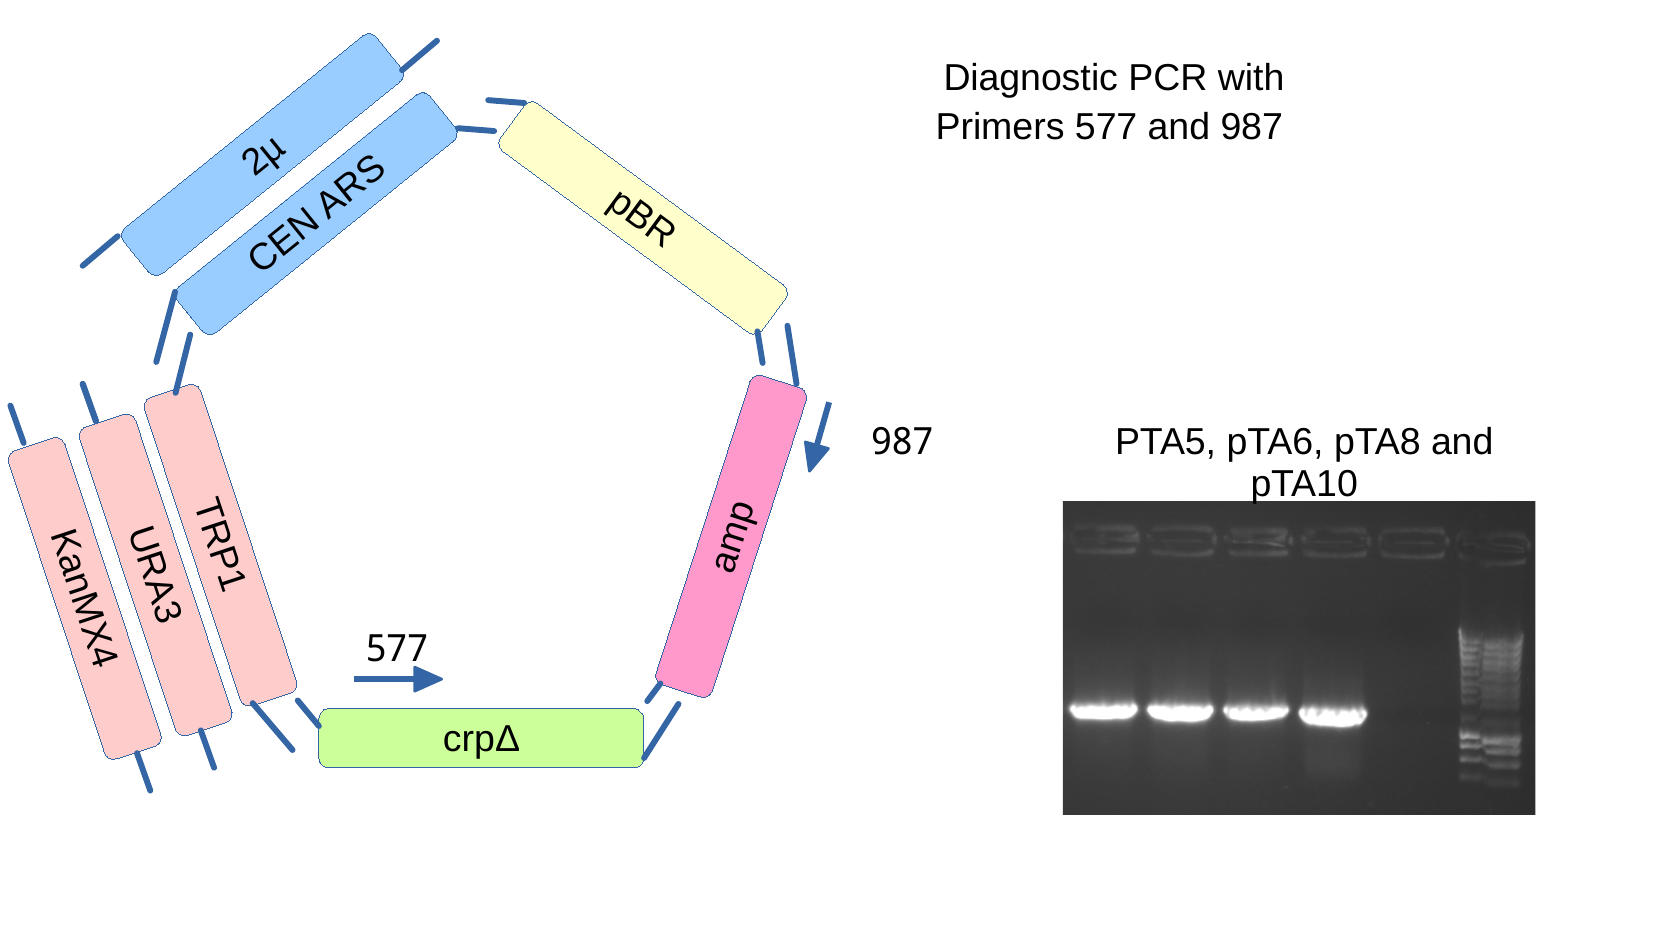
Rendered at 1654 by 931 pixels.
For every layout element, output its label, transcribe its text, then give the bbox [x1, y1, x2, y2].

text_box crpΔ [318, 708, 644, 768]
text_box 987 [856, 413, 949, 466]
text_box TRP1 [144, 384, 297, 706]
text_box amp [655, 375, 807, 698]
text_box 2µ [121, 33, 404, 276]
picture [1062, 513, 1536, 815]
text_box KanMX4 [8, 437, 162, 760]
text_box CEN ARS [176, 92, 458, 335]
text_box 577 [351, 620, 443, 673]
text_box pBR [498, 101, 788, 335]
text_box PTA5, pTA6, pTA8 and pTA10 [1043, 413, 1565, 513]
text_box URA3 [79, 414, 233, 736]
text_box Diagnostic PCR with Primers 577 and 987 [919, 48, 1300, 148]
